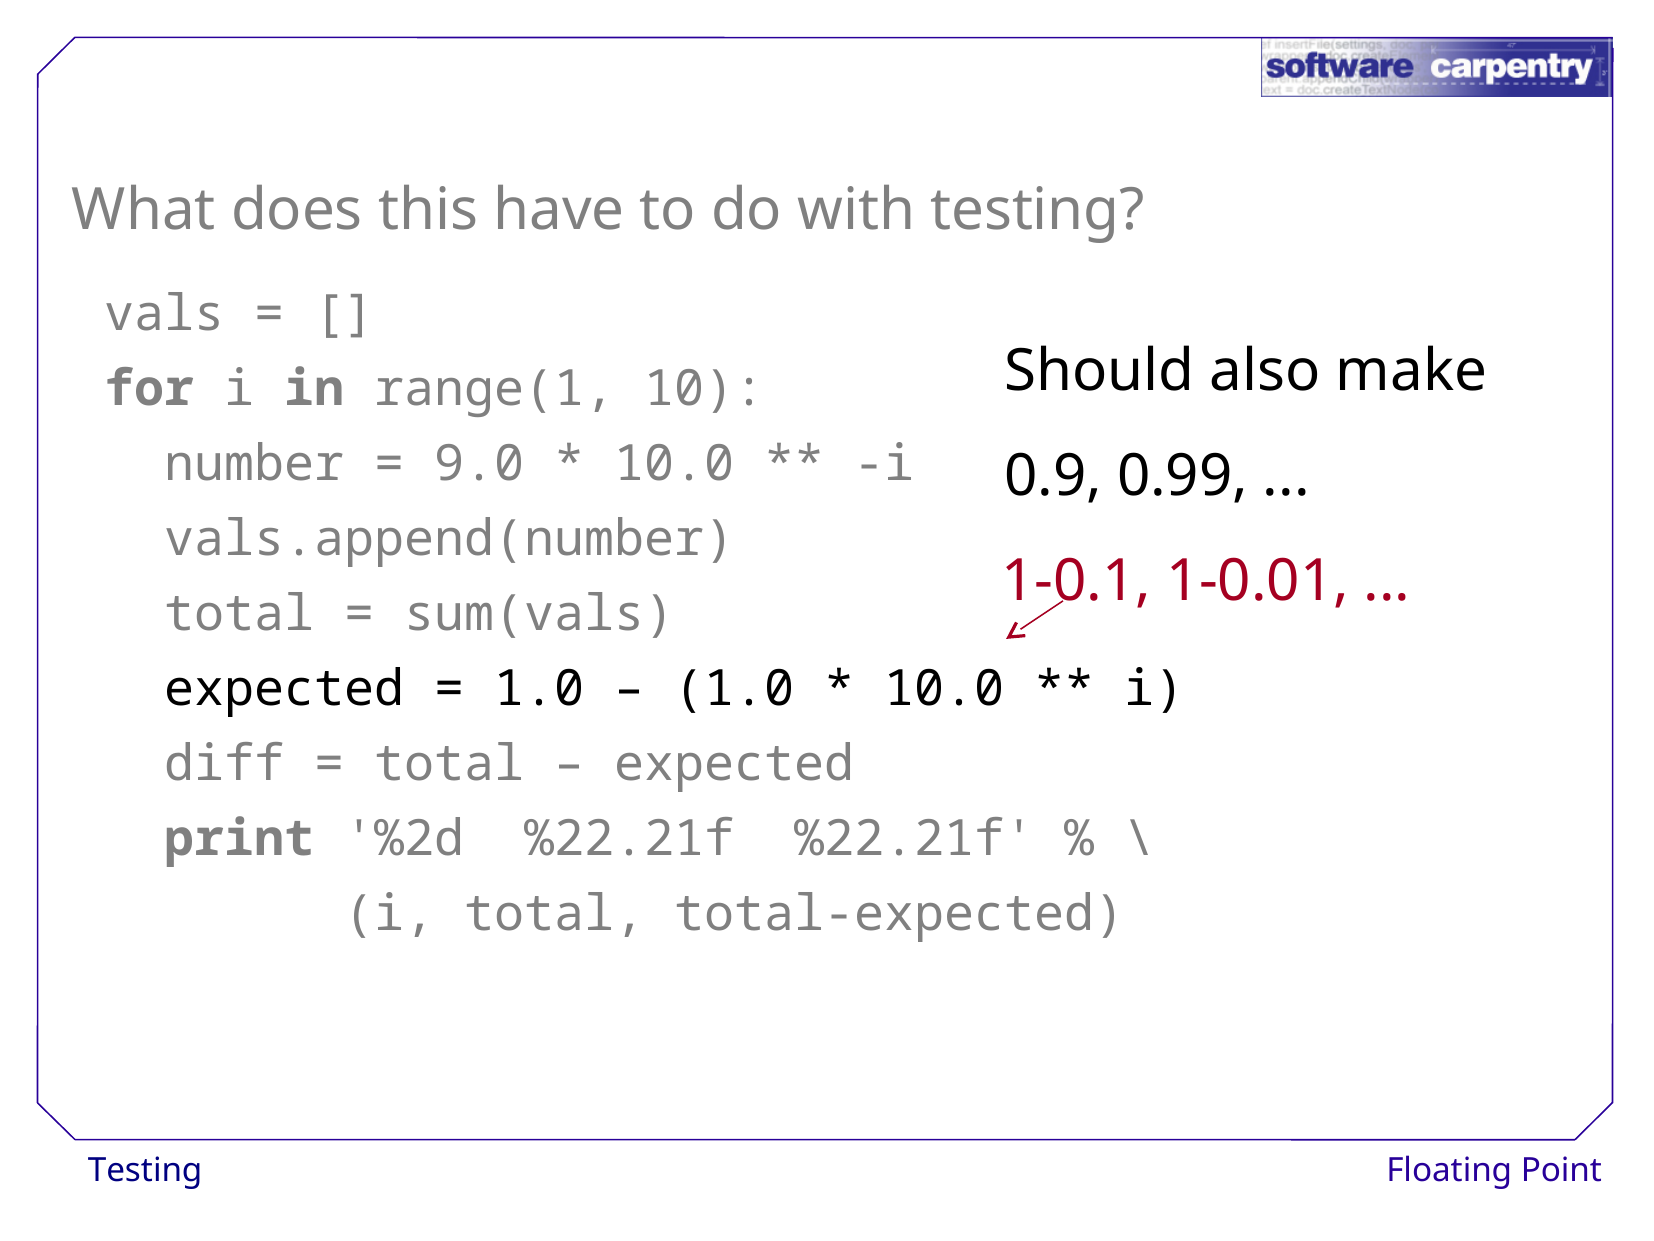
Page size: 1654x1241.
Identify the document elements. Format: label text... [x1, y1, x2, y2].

text_box Should also make 0.9, 0.99, ... [989, 289, 1652, 515]
text_box vals = [] for i in range(1, 10): number = 9.0 * 10.0 ** -i vals.append(number) total = sum(vals) expected = 1.0 – (1.0 * 10.0 ** i) diff = total – expected print '%2d %22.21f %22.21f' % \ (i, total, total-expected) [89, 258, 1512, 970]
picture [1261, 39, 1613, 97]
text_box What does this have to do with testing? [57, 128, 1311, 250]
text_box 1-0.1, 1-0.01, ... [986, 498, 1576, 620]
